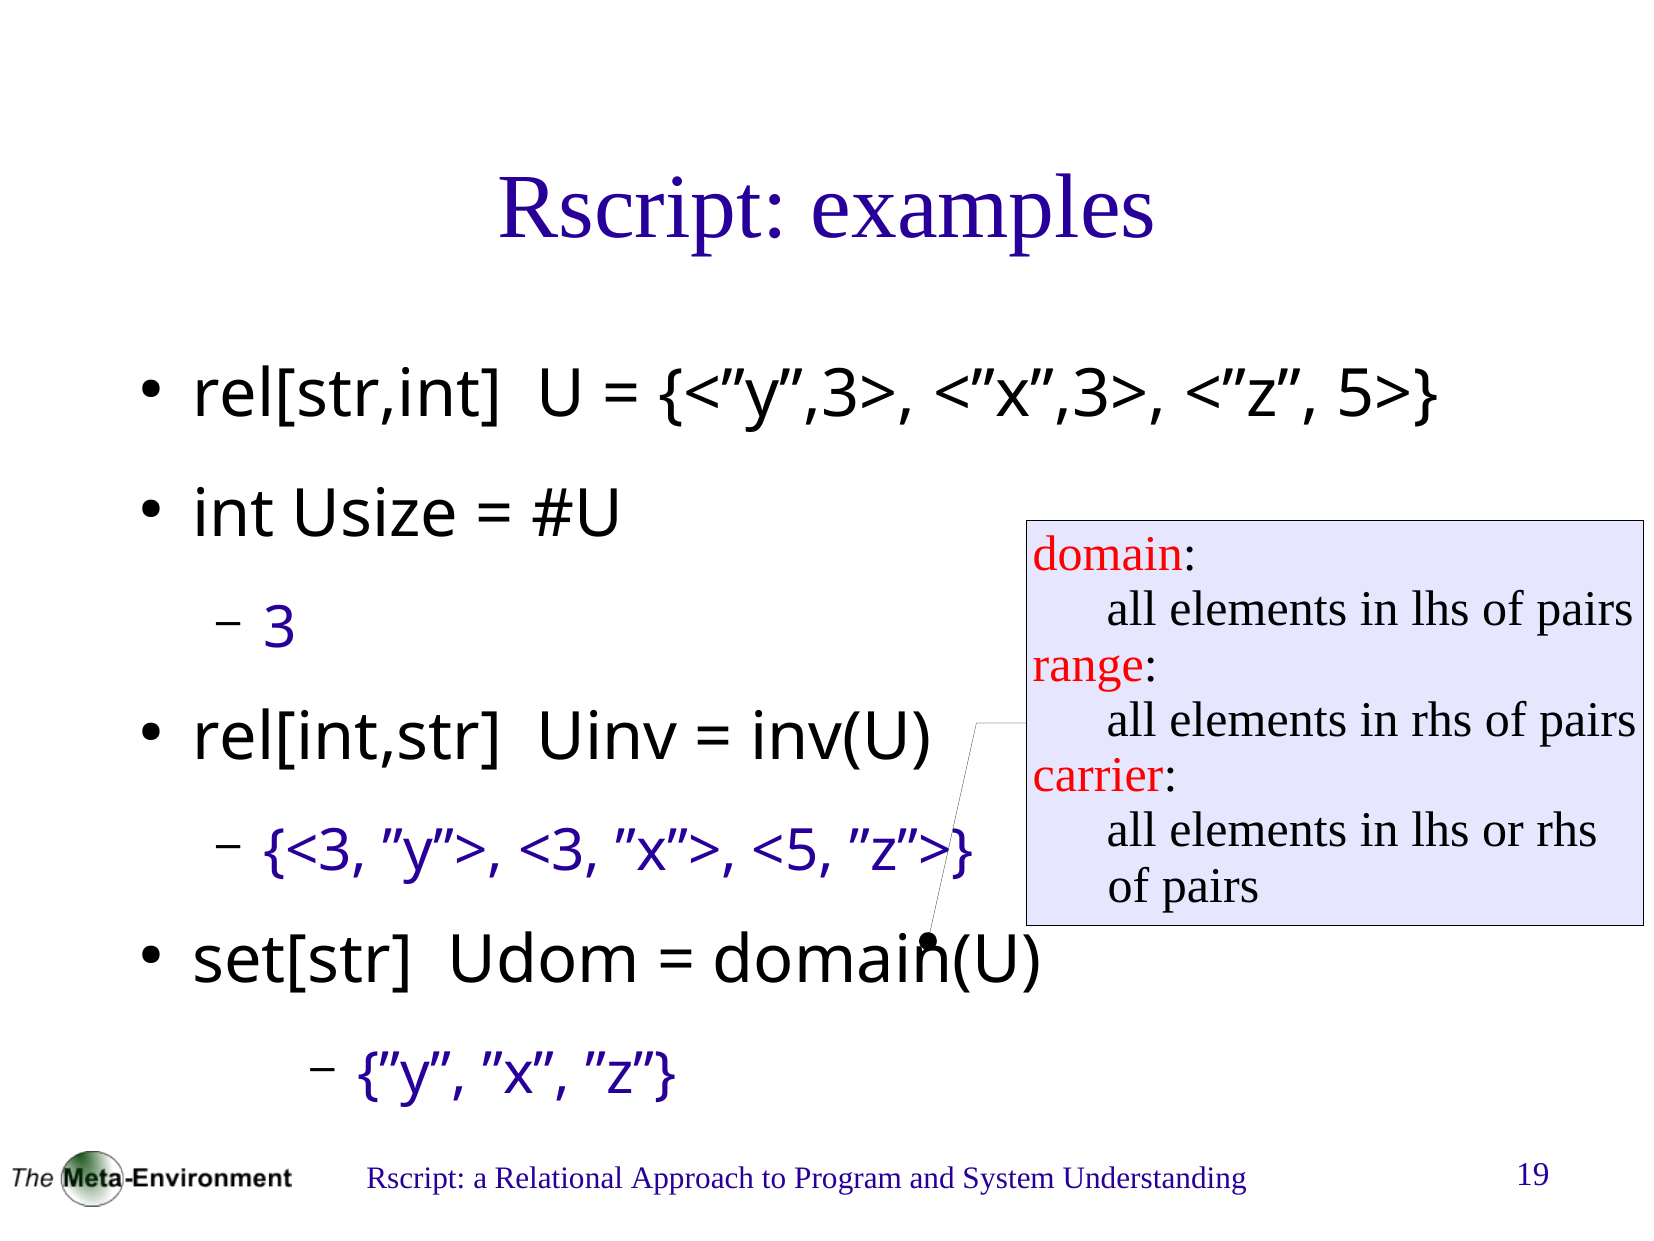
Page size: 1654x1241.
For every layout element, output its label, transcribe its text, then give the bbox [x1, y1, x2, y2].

text_box domain: all elements in lhs of pairs range: all elements in rhs of pairs carrier: all elements in lhs or rhs of pairs [1026, 520, 1644, 926]
list rel[str,int] U = {<”y”,3>, <”x”,3>, <”z”, 5>} int Usize = #U 3 rel[int,str] Uinv = inv(U) {<3, ”y”>, <3, ”x”>, <5, ”z”>} set[str] Udom = domain(U) {”y”, ”x”, ”z”} [121, 344, 1534, 1241]
picture [12, 1151, 121, 1207]
title Rscript: examples [121, 102, 1534, 311]
